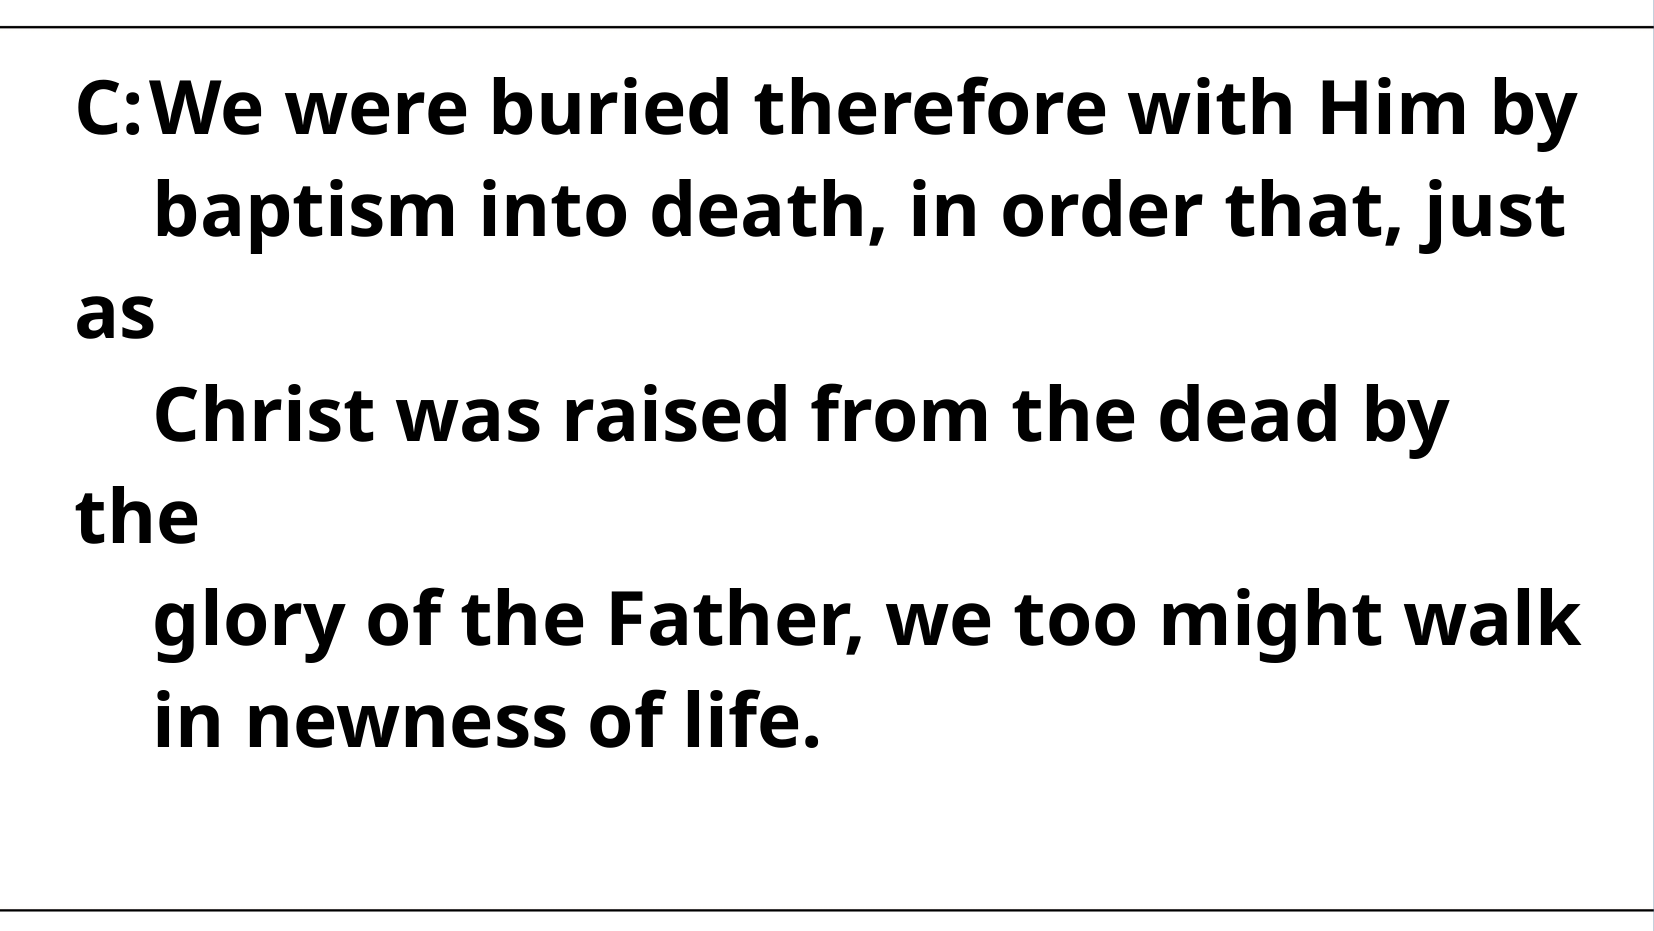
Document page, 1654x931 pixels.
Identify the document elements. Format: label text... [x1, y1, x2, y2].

picture [0, 0, 1654, 931]
text_box C: We were buried therefore with Him by baptism into death, in order that, just as Christ was raised from the dead by the glory of the Father, we too might walk in newness of life. [60, 46, 1606, 561]
